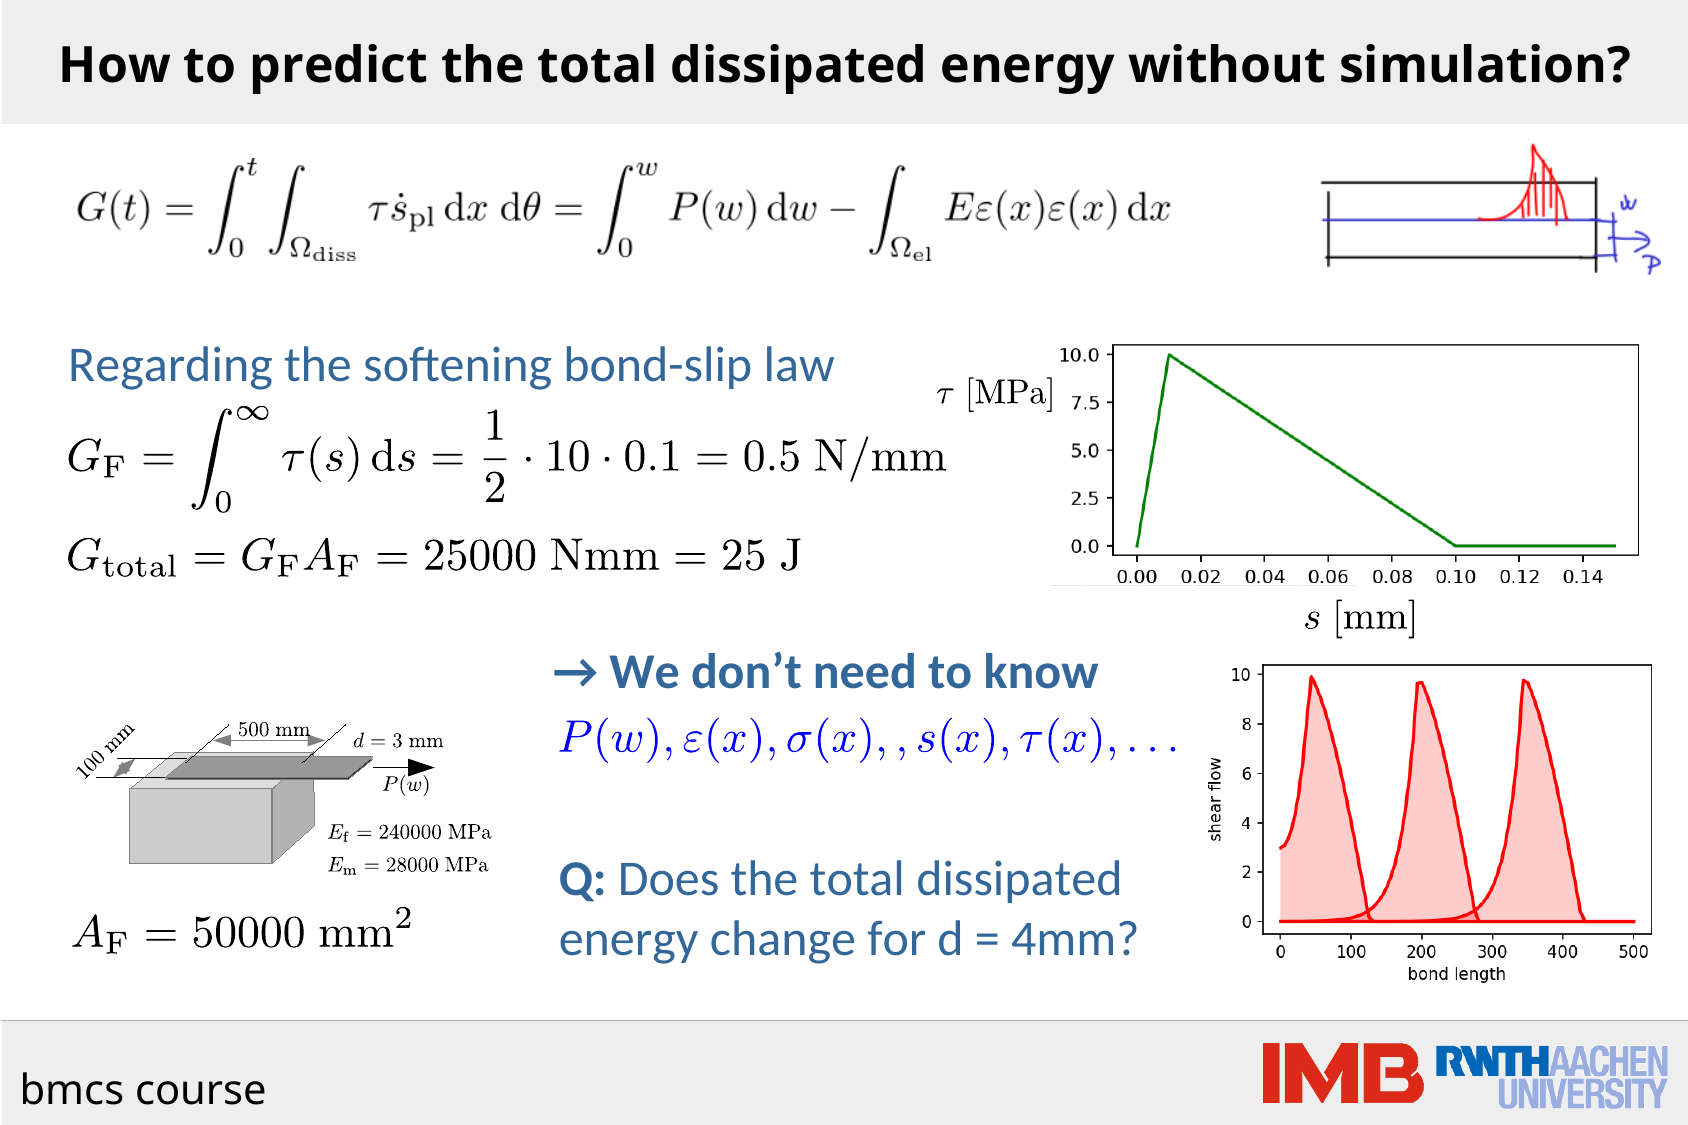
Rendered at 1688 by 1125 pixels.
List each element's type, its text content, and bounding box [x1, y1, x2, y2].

text_box → We don’t need to know [538, 631, 1226, 813]
picture [74, 719, 136, 781]
picture [237, 722, 311, 737]
picture [76, 158, 1172, 261]
picture [1263, 1043, 1424, 1103]
picture [65, 538, 803, 577]
text_box [129, 751, 373, 864]
picture [352, 732, 444, 748]
text_box Q: Does the total dissipated energy change for d = 4mm? [543, 837, 1232, 1033]
picture [326, 823, 493, 843]
picture [66, 334, 1646, 586]
picture [326, 856, 490, 876]
title How to predict the total dissipated energy without simulation? [58, 24, 1651, 100]
picture [1313, 124, 1671, 284]
picture [1301, 598, 1420, 640]
text_box Regarding the softening bond-slip law [53, 323, 1095, 403]
picture [555, 715, 1181, 765]
picture [1202, 659, 1659, 984]
picture [381, 774, 432, 797]
picture [70, 907, 413, 954]
picture [1436, 1045, 1668, 1109]
